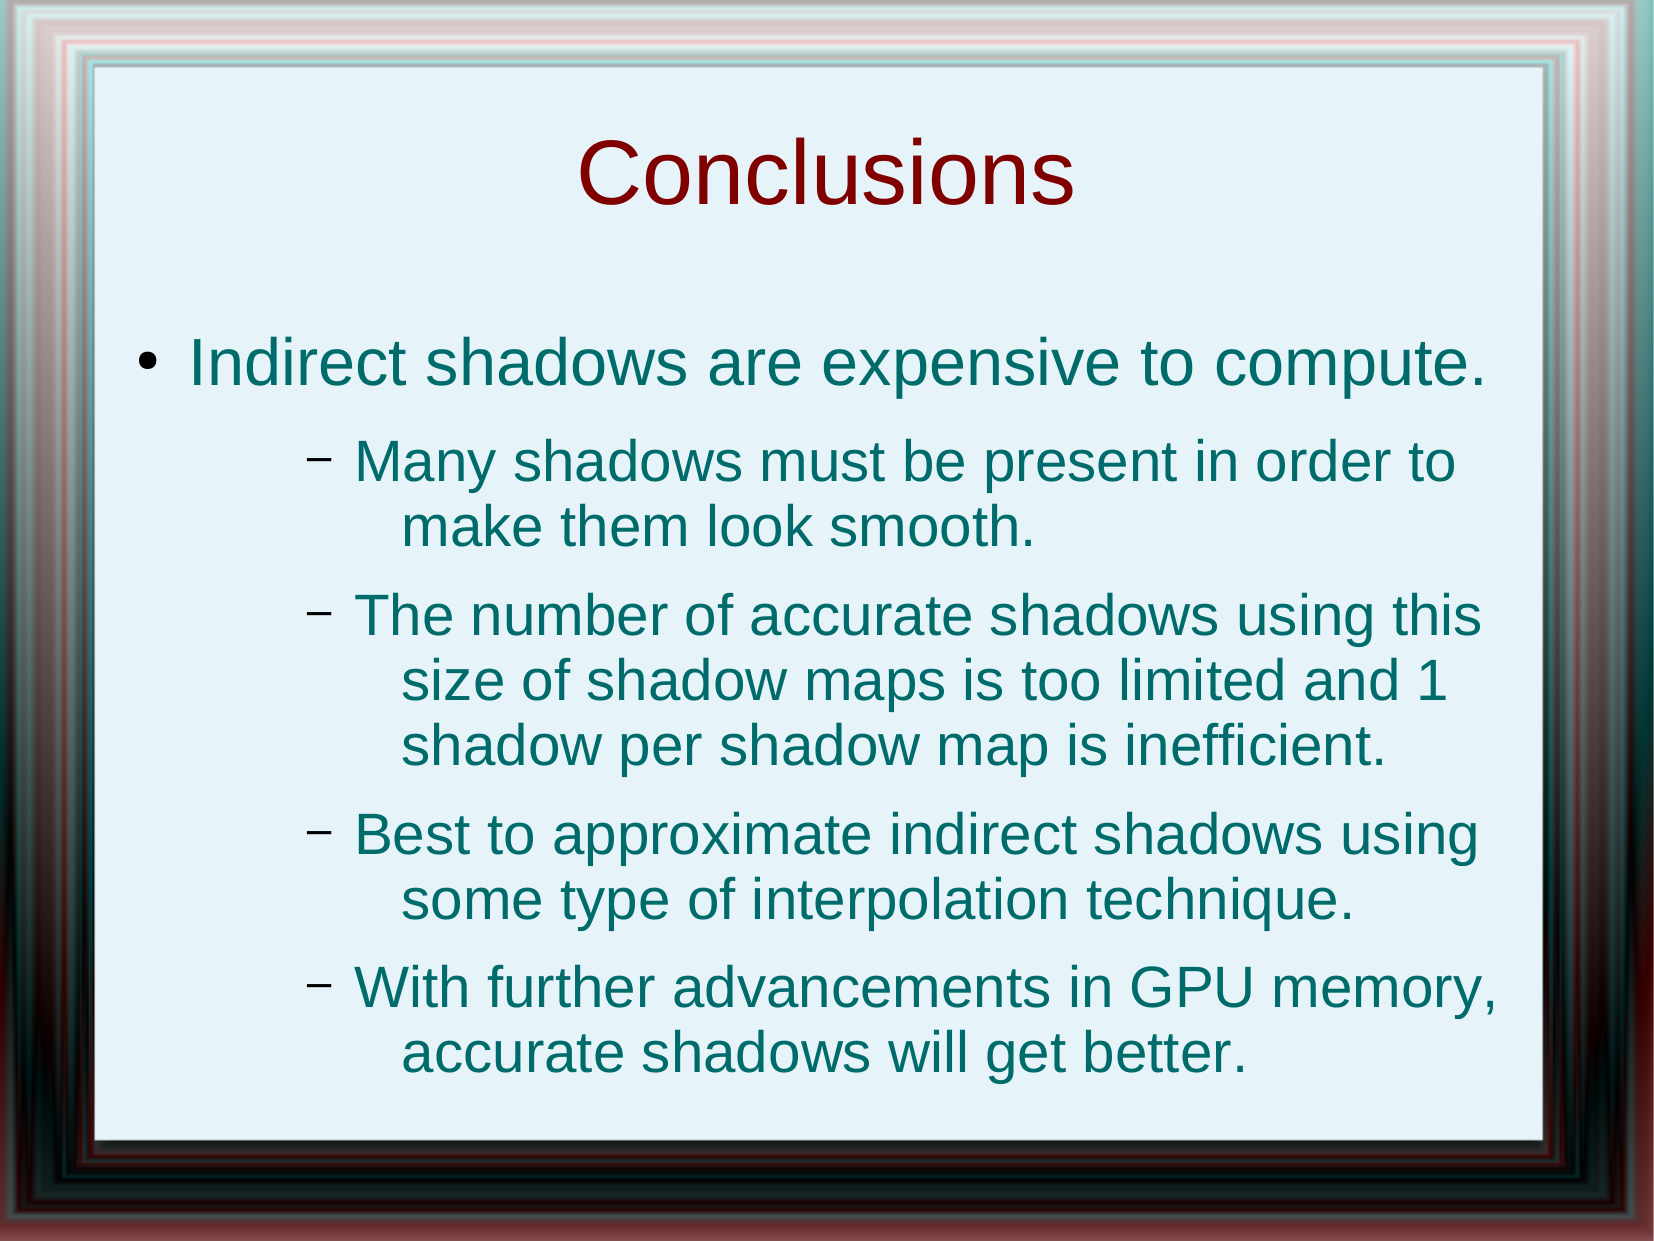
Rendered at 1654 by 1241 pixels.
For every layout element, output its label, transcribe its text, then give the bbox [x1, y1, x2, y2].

title Conclusions [118, 88, 1536, 257]
picture [0, 0, 1654, 1241]
list Indirect shadows are expensive to compute. Many shadows must be present in order to make them look smooth. The number of accurate shadows using this size of shadow maps is too limited and 1 shadow per shadow map is inefficient. Best to approximate indirect shadows using some type of interpolation technique. With further advancements in GPU memory, accurate shadows will get better. [118, 324, 1506, 1084]
